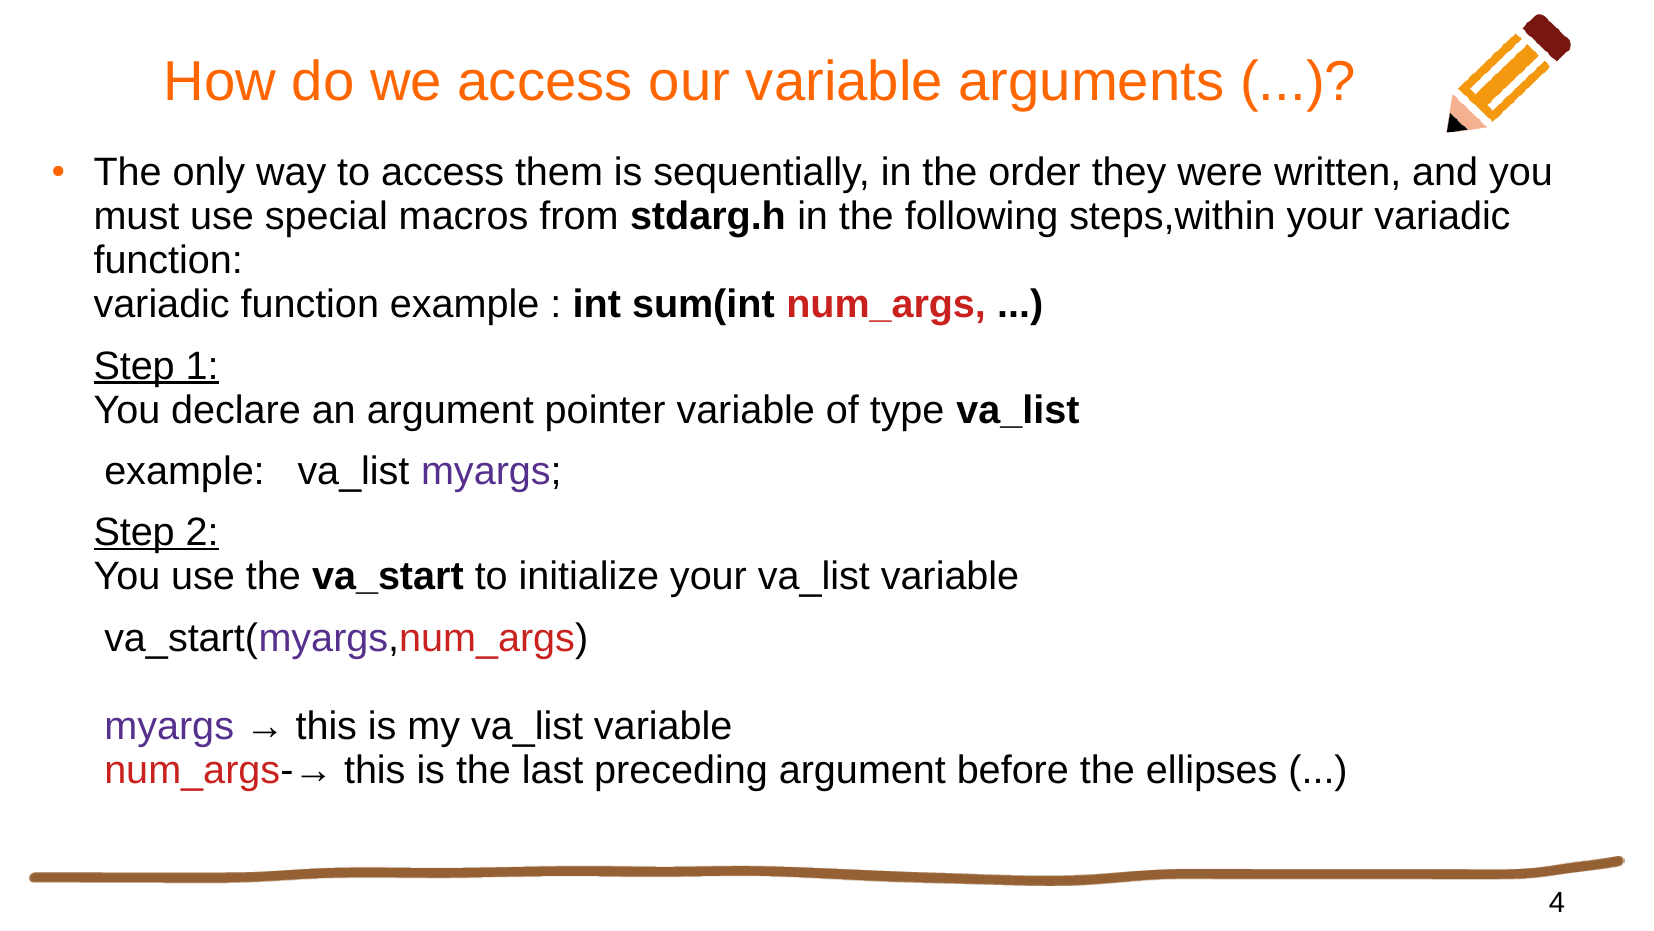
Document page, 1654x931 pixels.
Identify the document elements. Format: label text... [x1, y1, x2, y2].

picture [29, 856, 1625, 886]
title How do we access our variable arguments (...)? [88, 29, 1447, 133]
list The only way to access them is sequentially, in the order they were written, and you must use special macros from stdarg.h in the following steps,within your variadic function: variadic function example : int sum(int num_args, ...) Step 1: You declare an argument pointer variable of type va_list example: va_list myargs; Step 2: You use the va_start to initialize your va_list variable va_start(myargs,num_args) myargs → this is my va_list variable num_args-→ this is the last preceding argument before the ellipses (...) [37, 150, 1562, 800]
picture [1446, 14, 1571, 133]
